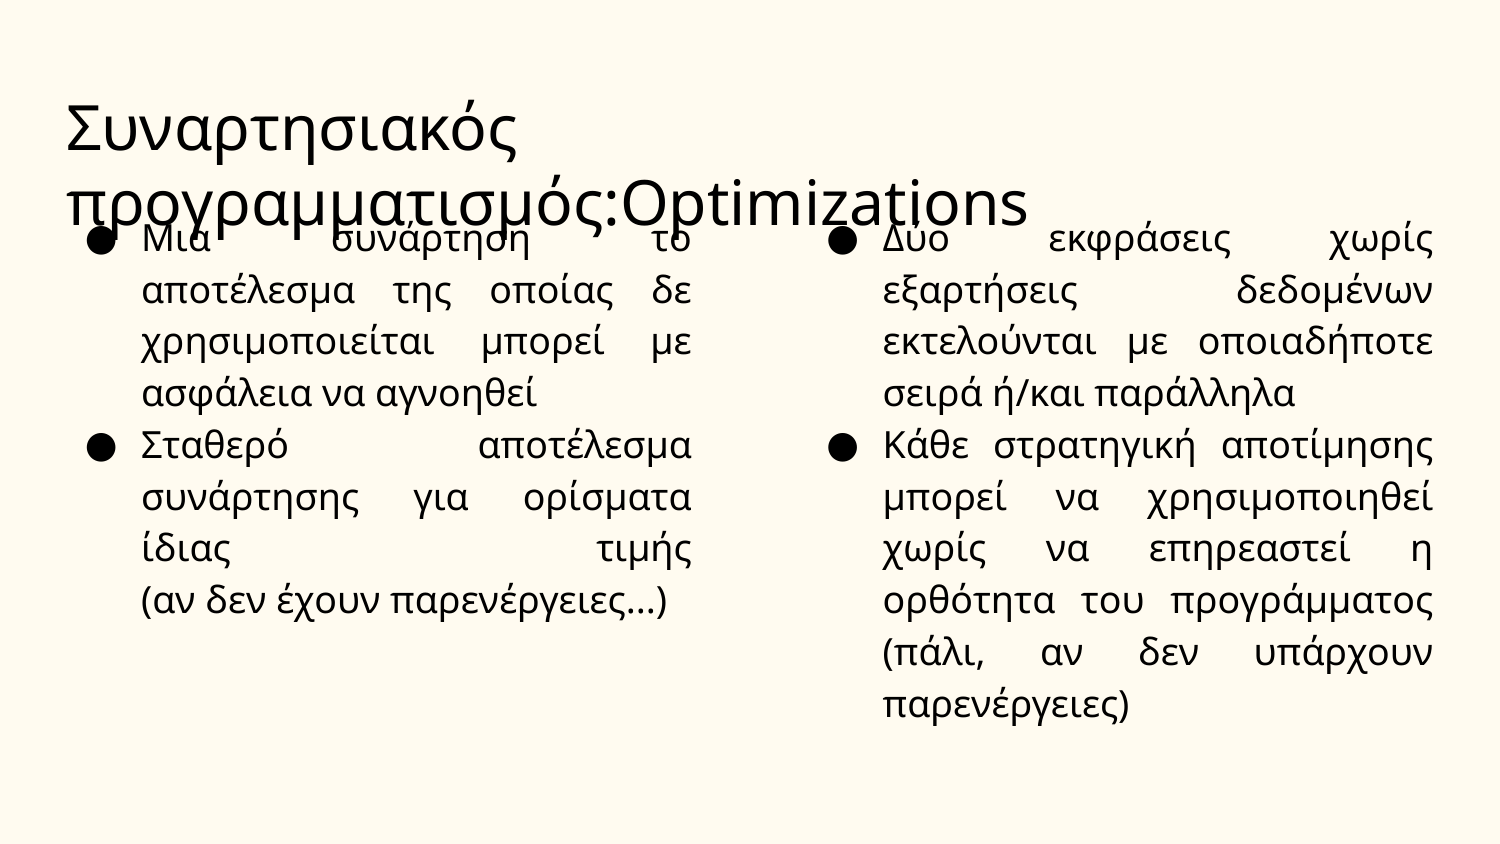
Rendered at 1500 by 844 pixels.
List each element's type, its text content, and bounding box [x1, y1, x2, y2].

title Συναρτησιακός προγραμματισμός:Optimizations [51, 72, 1449, 174]
list Μια συνάρτηση το αποτέλεσμα της οποίας δε χρησιμοποιείται μπορεί με ασφάλεια να αγνοηθεί Σταθερό αποτέλεσμα συνάρτησης για ορίσματα ίδιας τιμής (αν δεν έχουν παρενέργειες...) [51, 192, 708, 750]
list Δύο εκφράσεις χωρίς εξαρτήσεις δεδομένων εκτελούνται με οποιαδήποτε σειρά ή/και παράλληλα Κάθε στρατηγική αποτίμησης μπορεί να χρησιμοποιηθεί χωρίς να επηρεαστεί η ορθότητα του προγράμματος (πάλι, αν δεν υπάρχουν παρενέργειες) [792, 192, 1449, 750]
